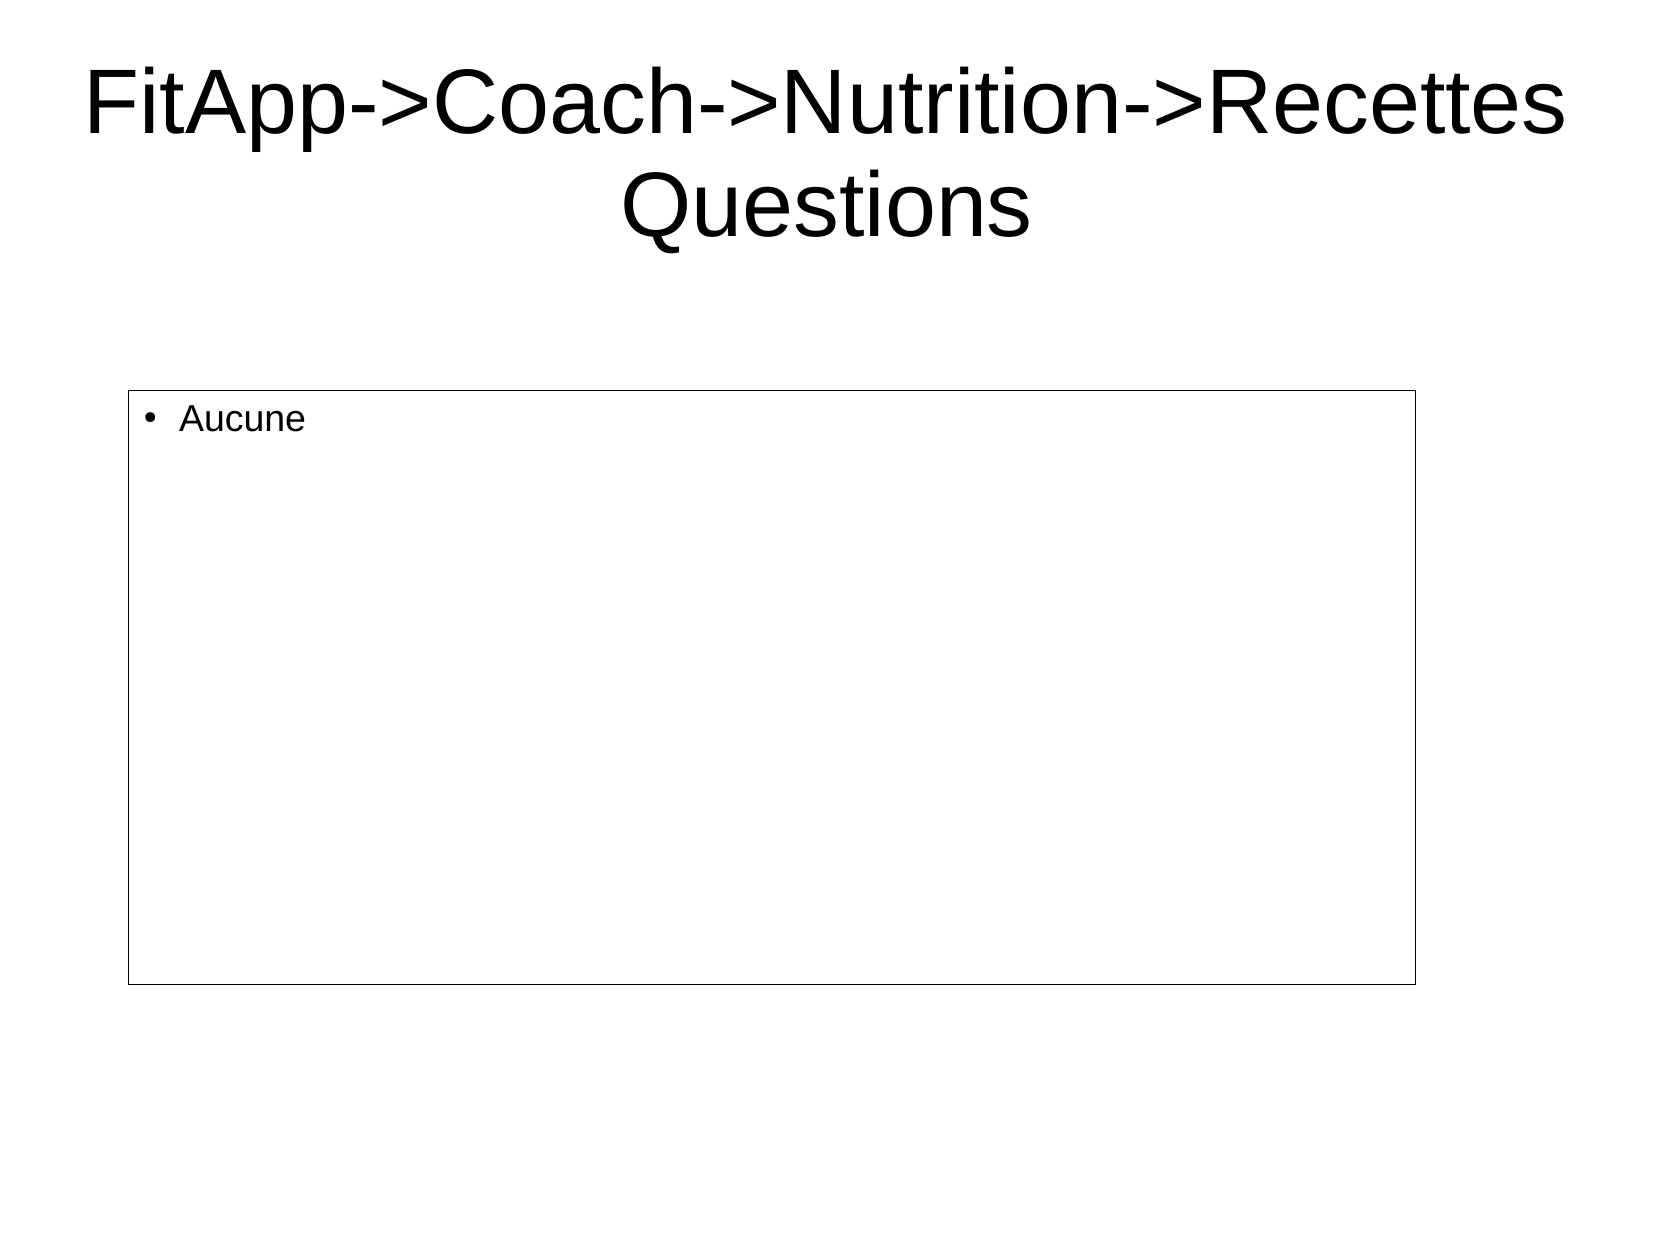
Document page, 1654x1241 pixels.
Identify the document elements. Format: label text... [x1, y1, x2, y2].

title FitApp->Coach->Nutrition->Recettes Questions [47, 0, 1607, 307]
text_box Aucune [128, 390, 1416, 985]
